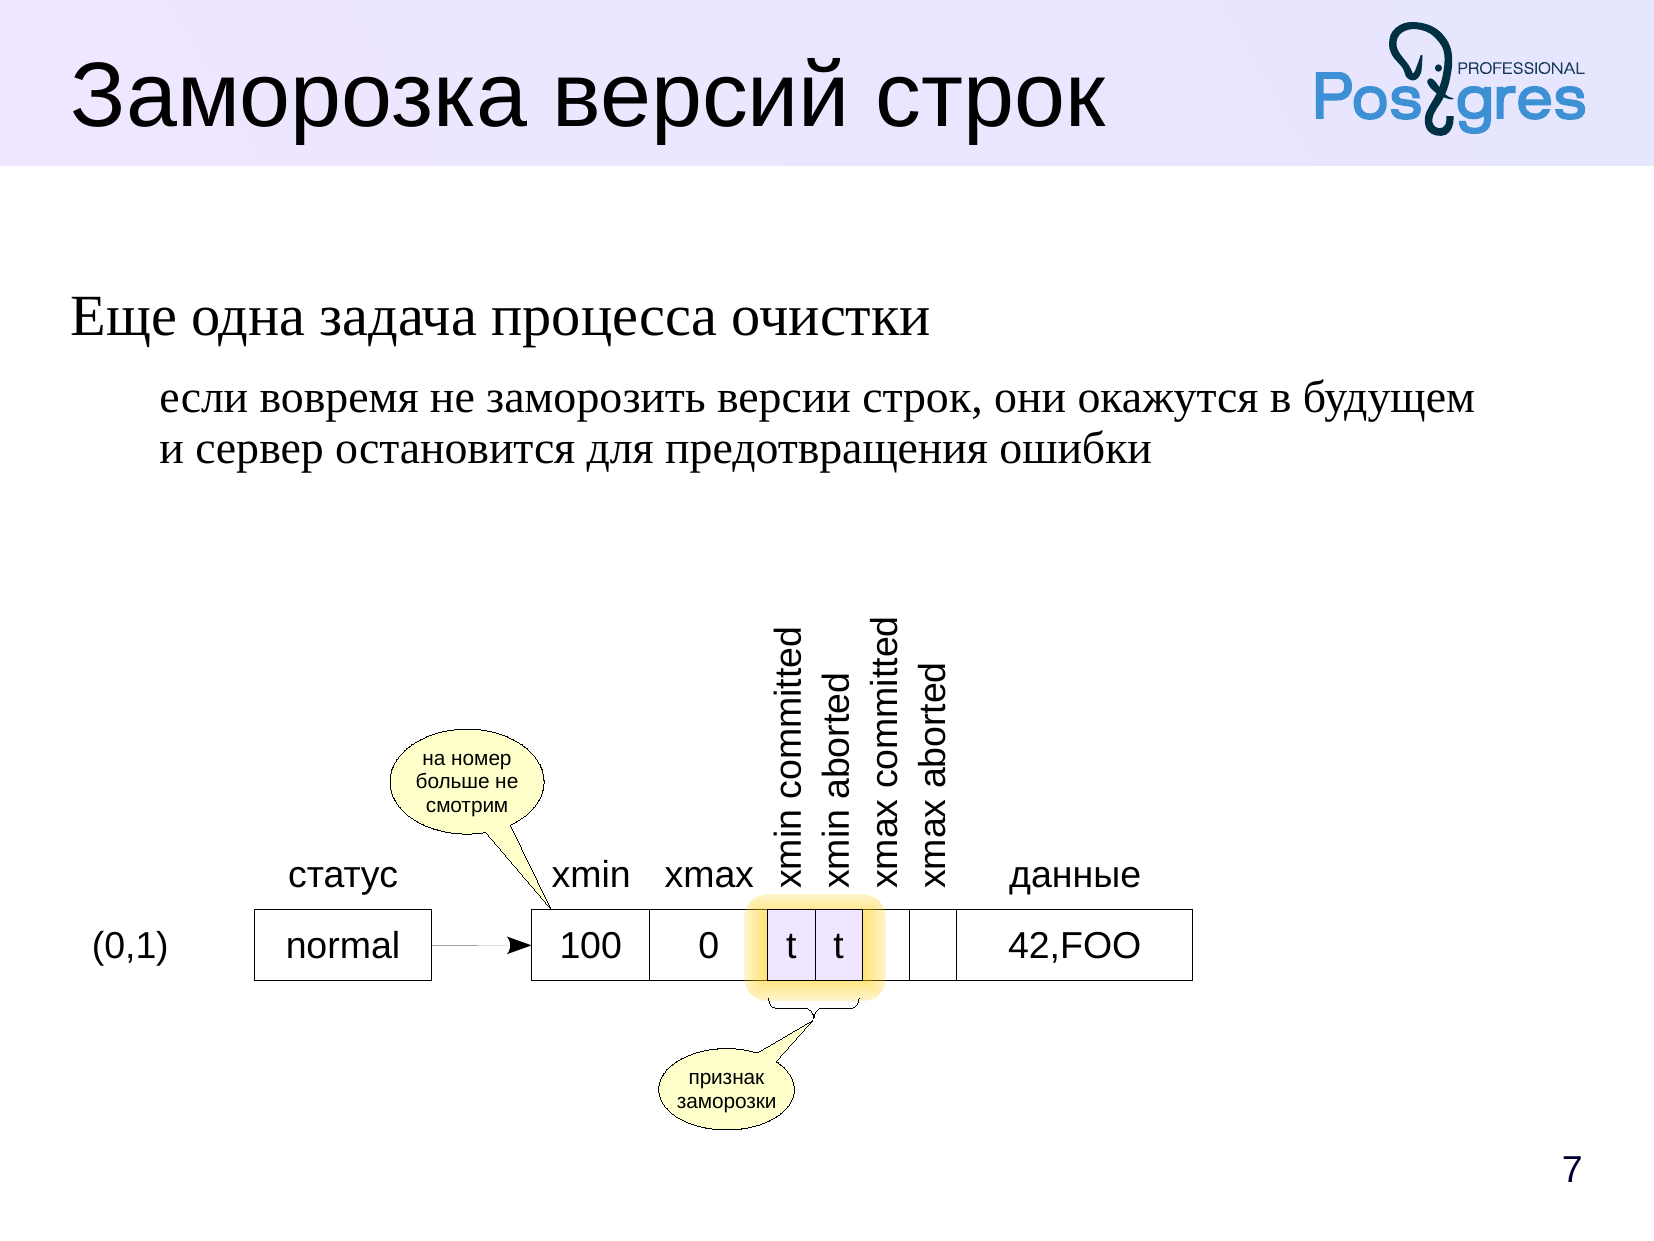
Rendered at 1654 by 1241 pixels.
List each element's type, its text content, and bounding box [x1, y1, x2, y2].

title Заморозка версий строк [70, 43, 1241, 147]
list Еще одна задача процесса очистки если вовремя не заморозить версии строк, они окажутся в будущем и сервер остановится для предотвращения ошибки [70, 283, 1583, 1141]
